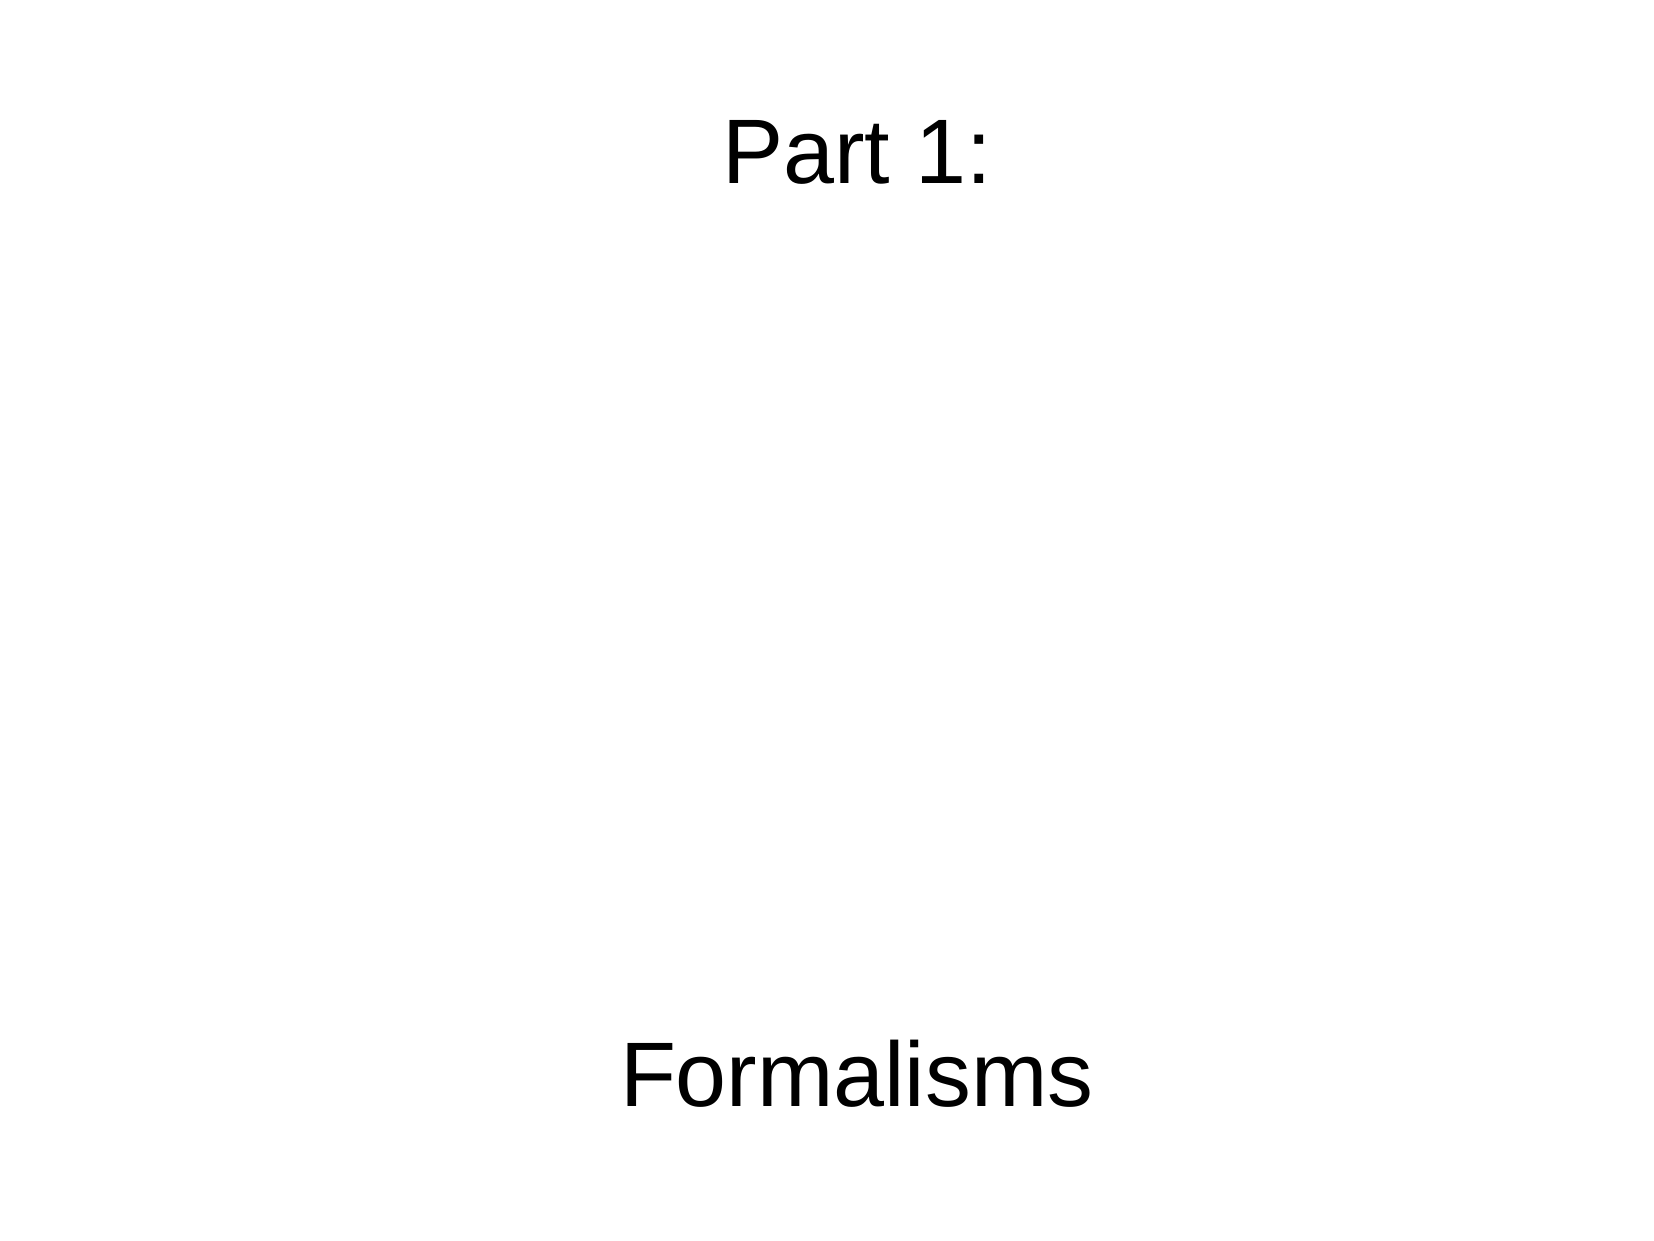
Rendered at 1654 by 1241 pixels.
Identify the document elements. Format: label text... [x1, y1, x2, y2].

title Part 1: Formalisms [113, 100, 1602, 1126]
